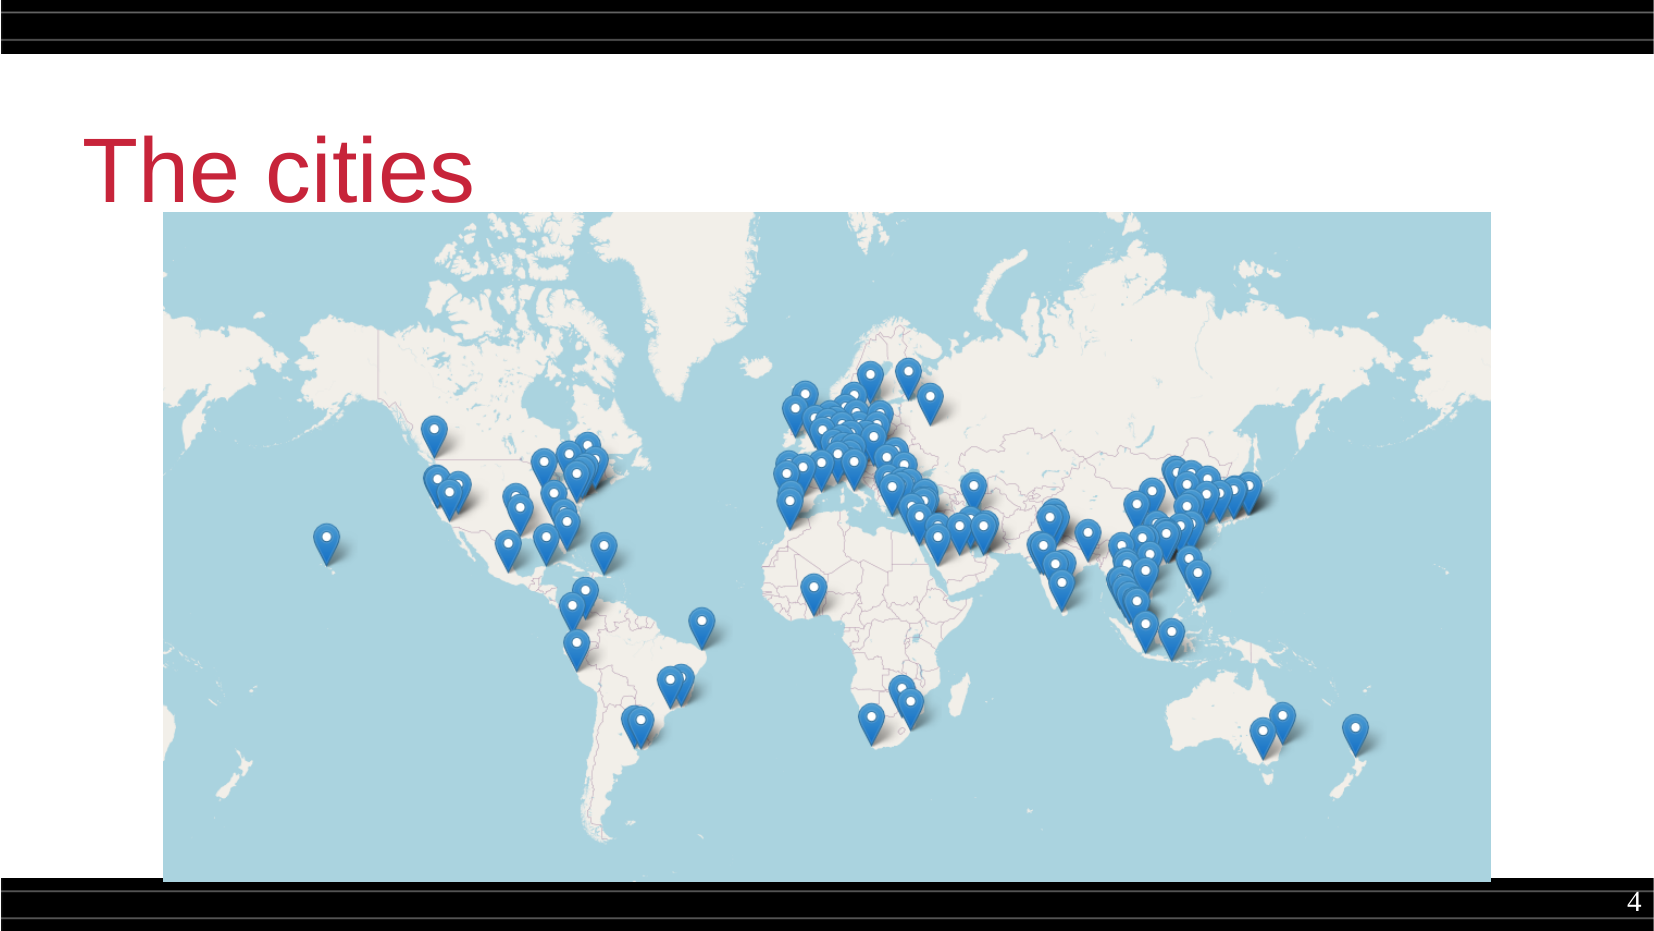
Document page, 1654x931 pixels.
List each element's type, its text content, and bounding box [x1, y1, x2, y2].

title The cities [82, 92, 1571, 249]
picture [1, 249, 1654, 931]
picture [1, 0, 1654, 54]
